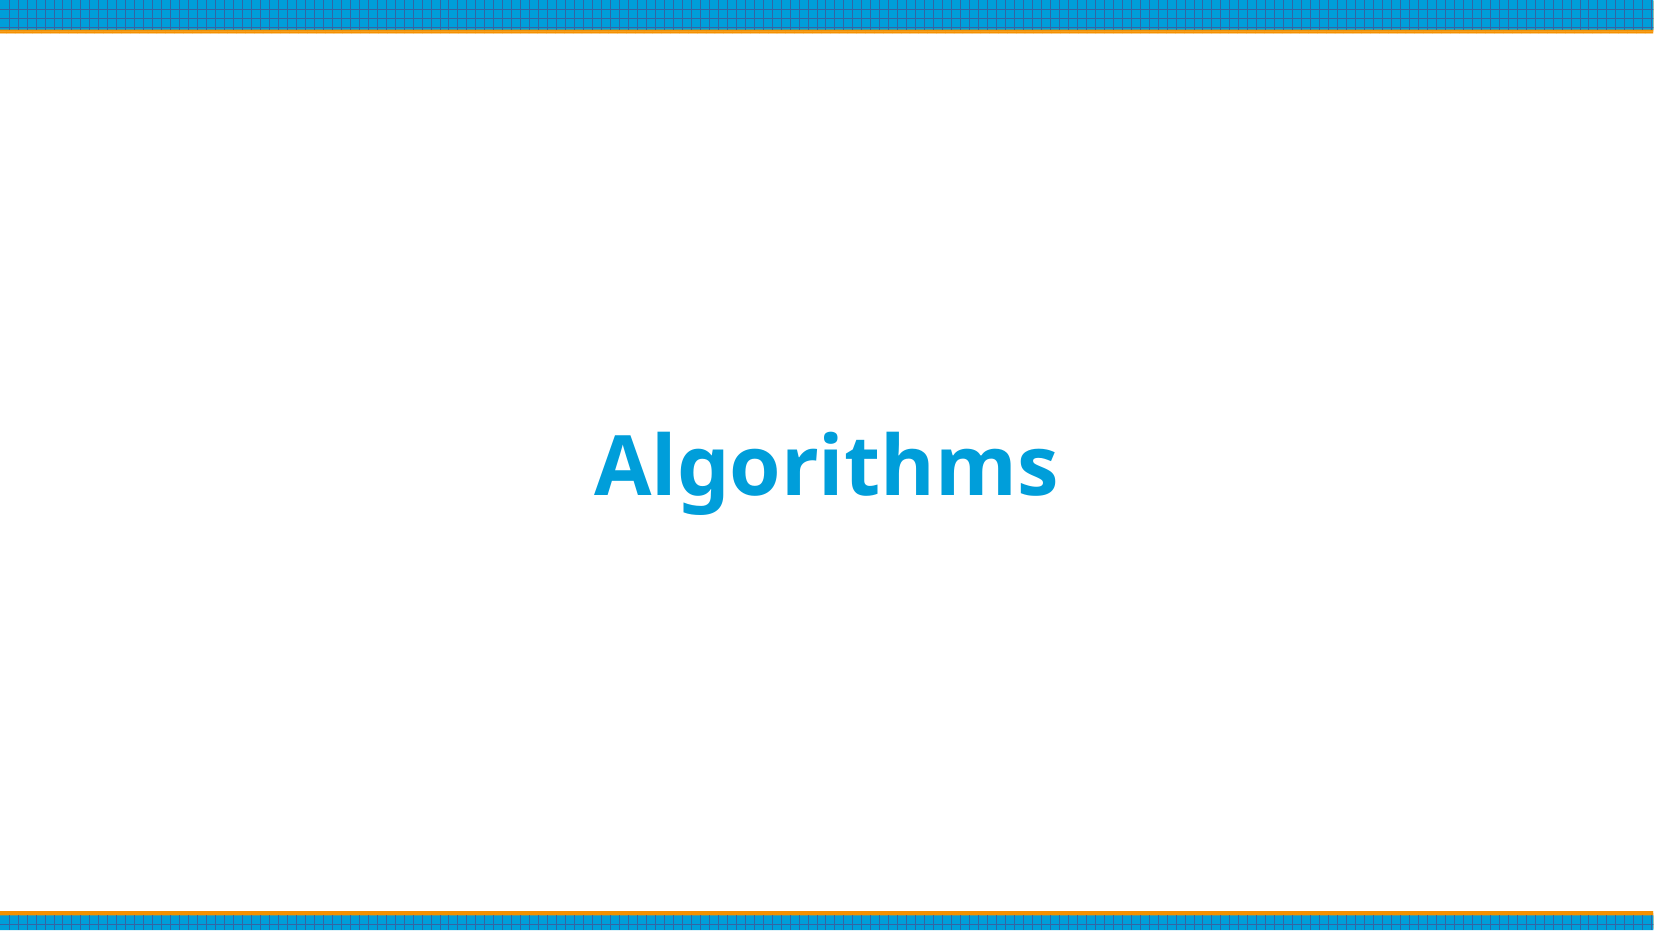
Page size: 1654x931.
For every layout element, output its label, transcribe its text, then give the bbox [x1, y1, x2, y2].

subtitle Algorithms [82, 103, 1571, 824]
